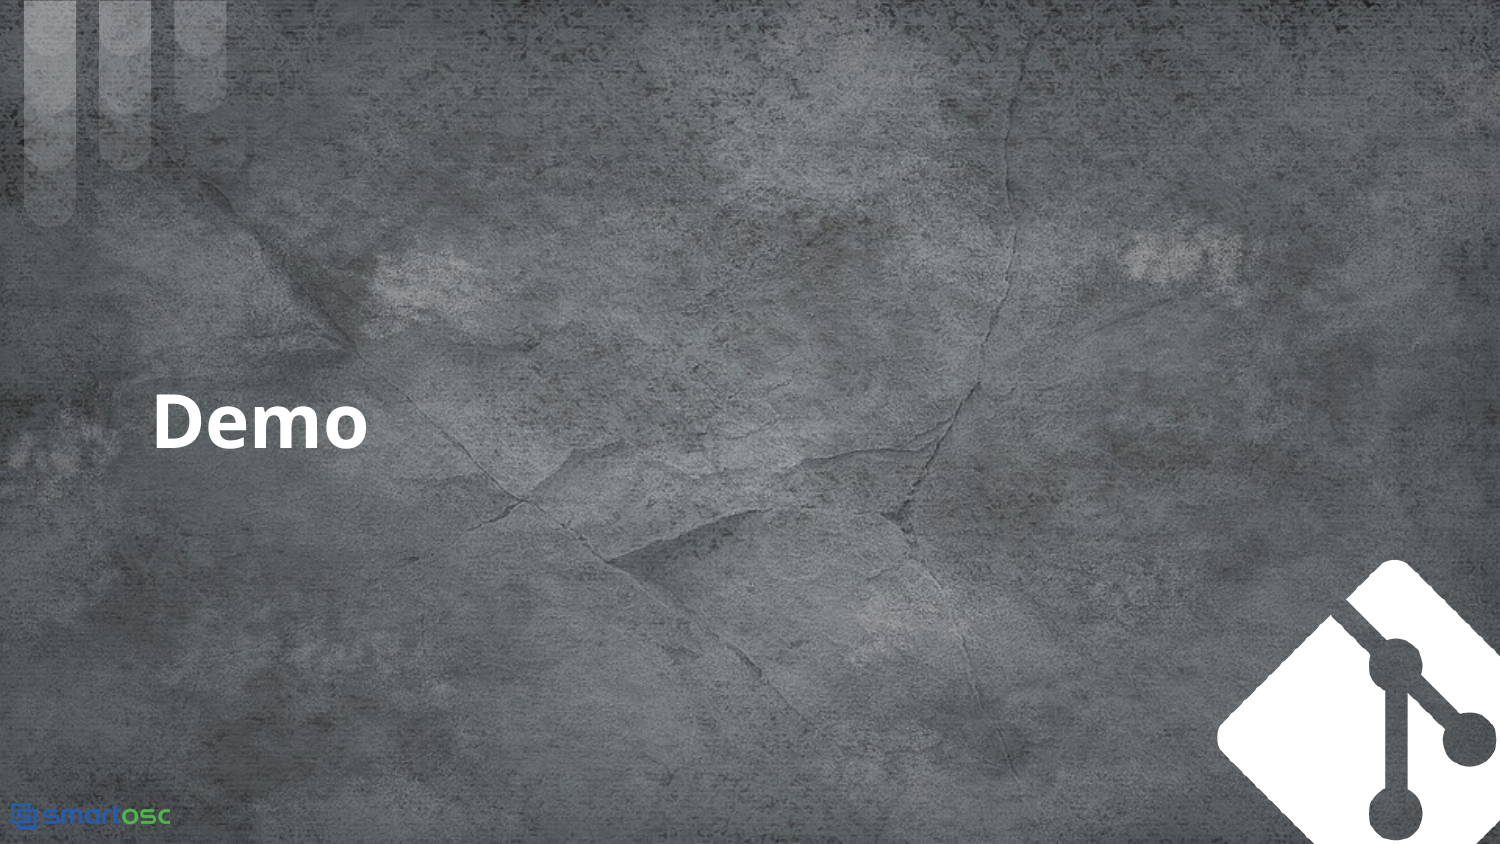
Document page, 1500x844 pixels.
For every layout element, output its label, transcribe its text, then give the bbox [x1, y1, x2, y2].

title Demo [135, 264, 1097, 572]
picture [0, 0, 1500, 844]
